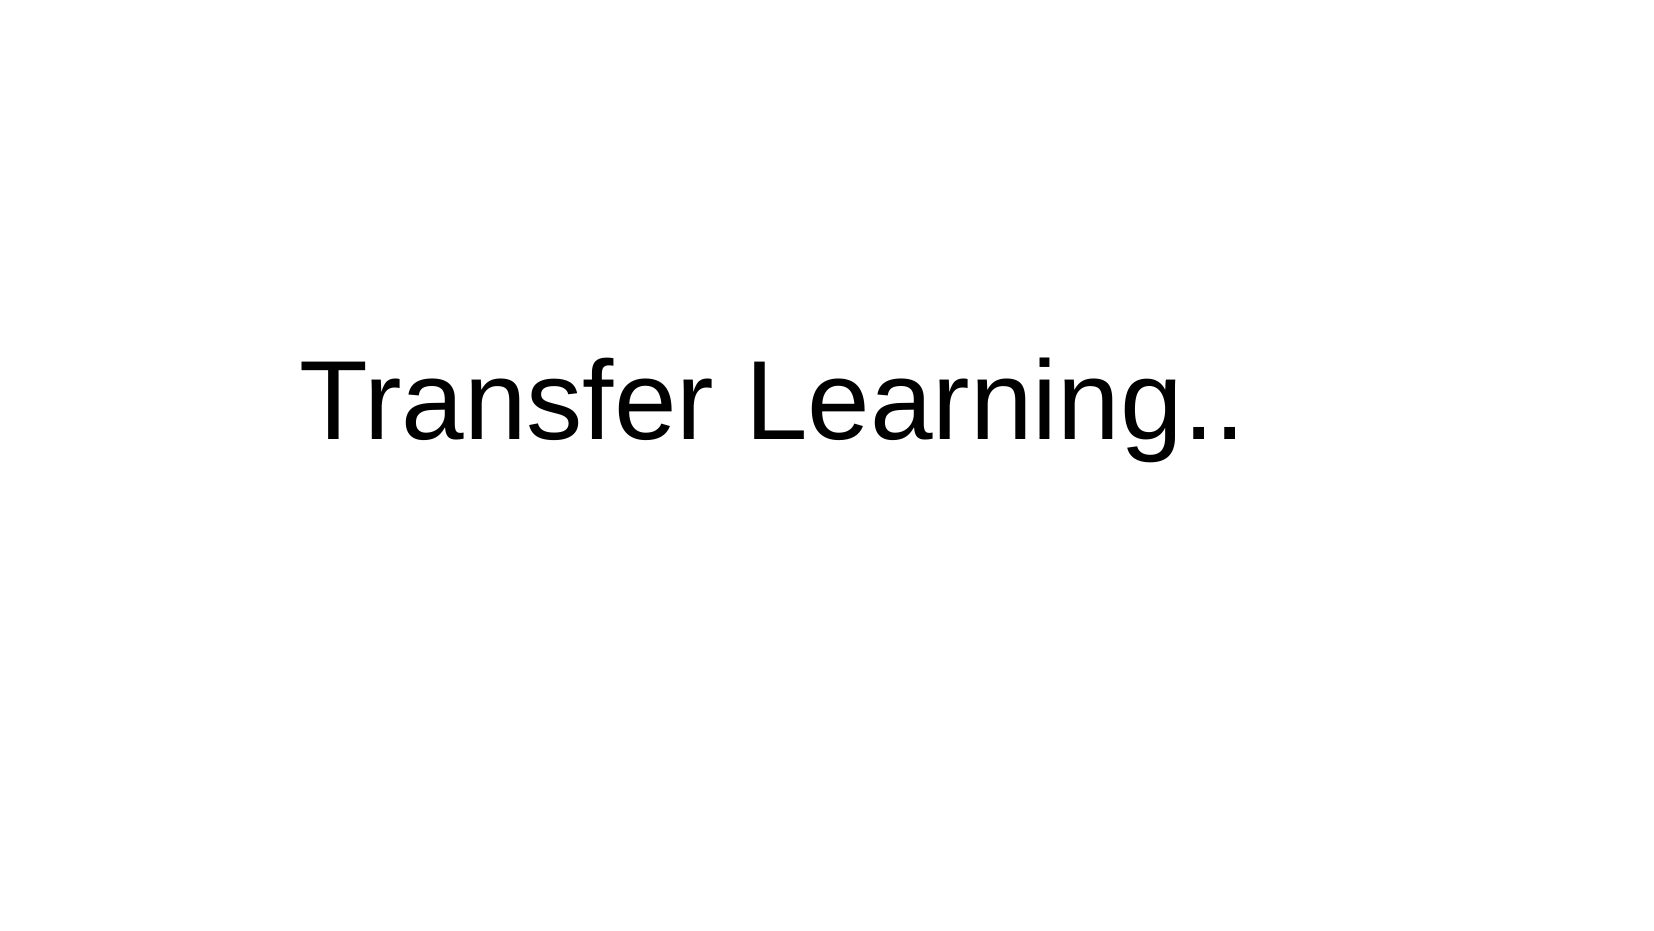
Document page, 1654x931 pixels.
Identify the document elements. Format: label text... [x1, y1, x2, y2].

text_box Transfer Learning.. [285, 330, 1396, 596]
